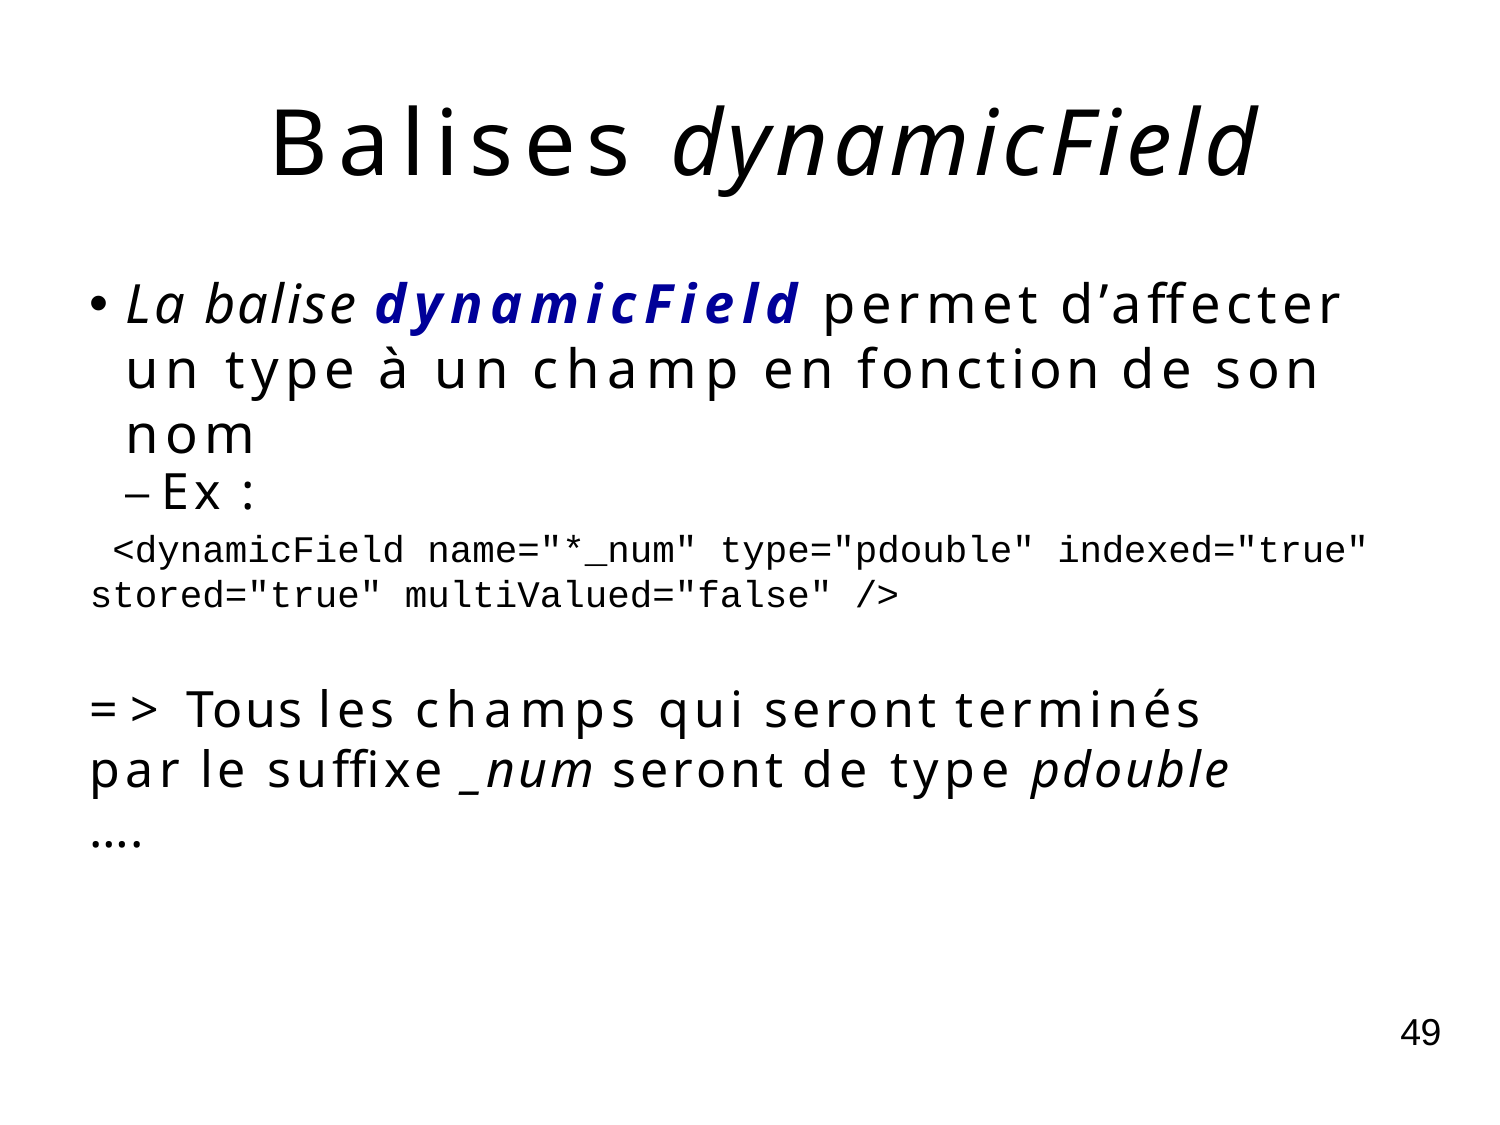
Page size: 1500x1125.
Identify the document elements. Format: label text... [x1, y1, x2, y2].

text_box La balise dynamicField permet d’affecter un type à un champ en fonction de son nom – Ex : <dynamicField name="*_num" type="pdouble" indexed="true" stored="true" multiValued="false" /> => Tous les champs qui seront terminés par le suffixe _num seront de type pdouble …. [87, 267, 1375, 858]
slide_number 49 [1373, 1009, 1451, 1125]
title Balises dynamicField [87, 26, 1413, 272]
